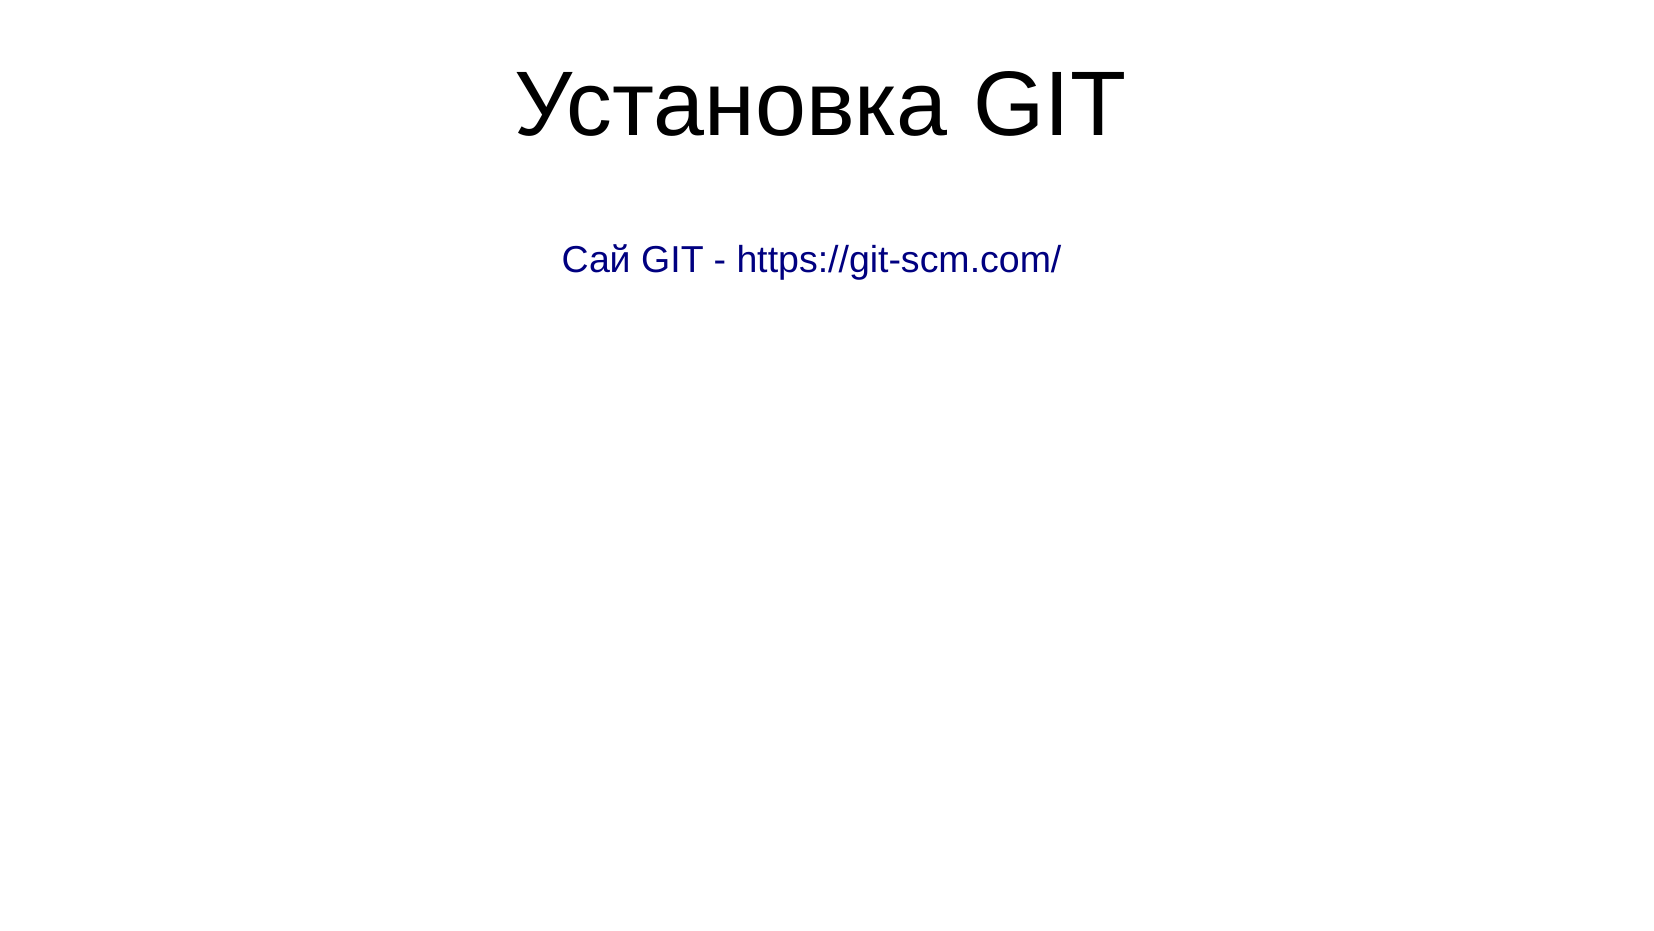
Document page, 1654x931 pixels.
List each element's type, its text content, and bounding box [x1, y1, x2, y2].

title Установка GIT [88, 26, 1577, 182]
text_box Сай GIT - https://git-scm.com/ [413, 236, 1211, 301]
